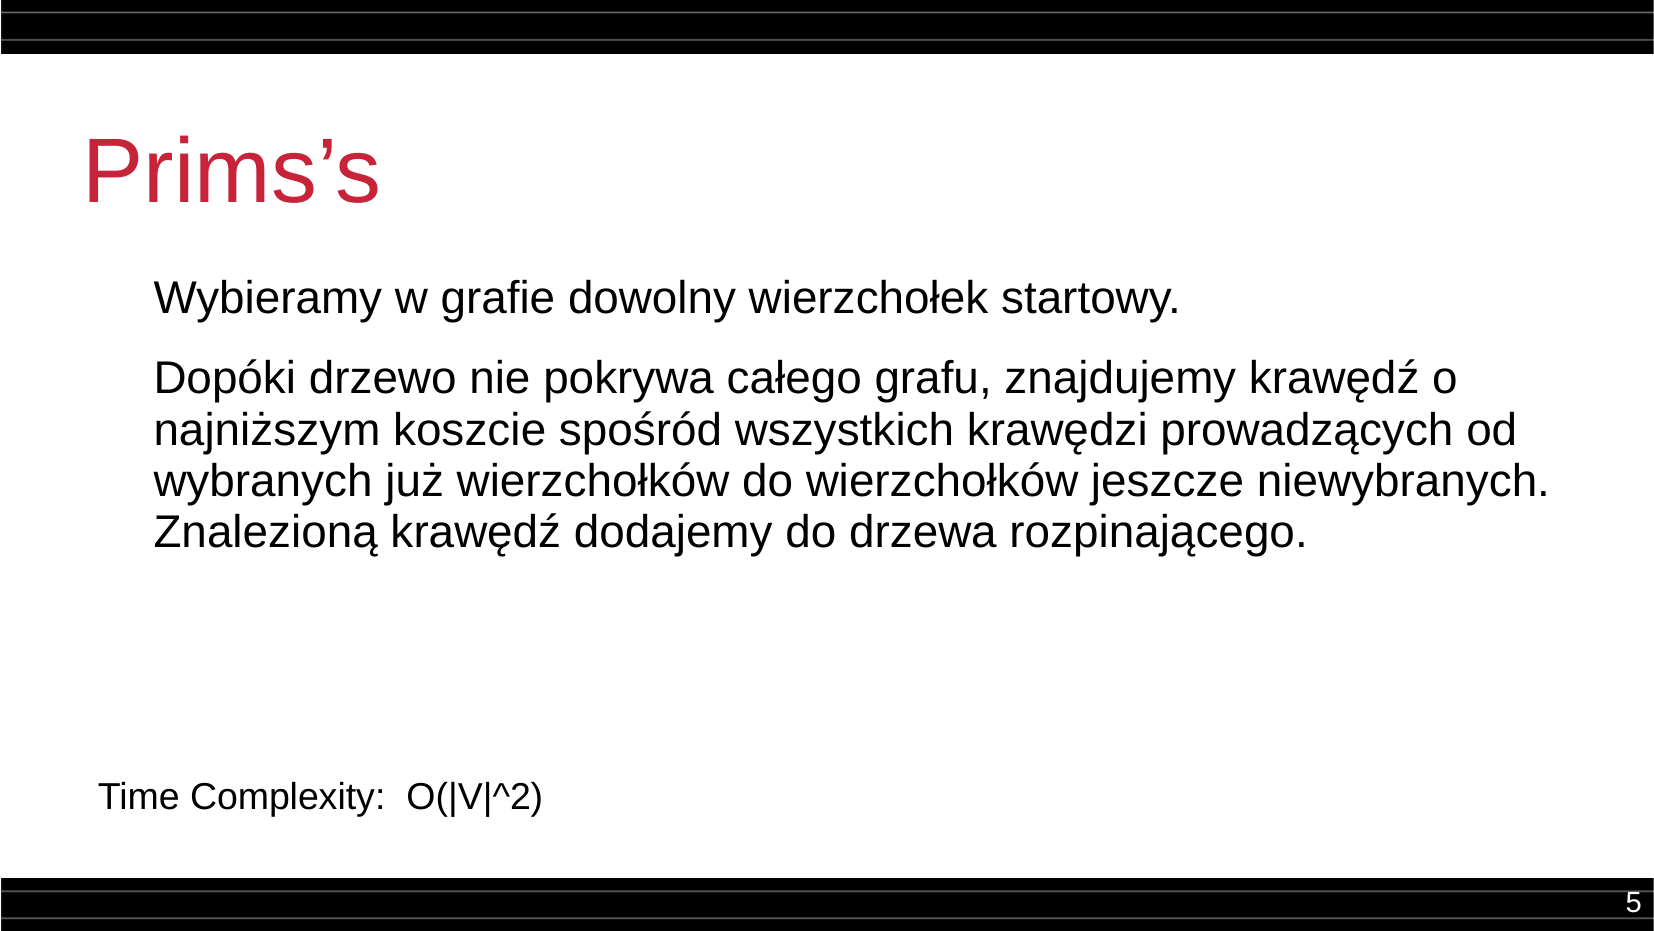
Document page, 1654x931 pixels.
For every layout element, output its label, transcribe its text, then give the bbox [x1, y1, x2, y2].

list Wybieramy w grafie dowolny wierzchołek startowy. Dopóki drzewo nie pokrywa całego grafu, znajdujemy krawędź o najniższym koszcie spośród wszystkich krawędzi prowadzących od wybranych już wierzchołków do wierzchołków jeszcze niewybranych. Znalezioną krawędź dodajemy do drzewa rozpinającego. [82, 271, 1571, 758]
picture [1, 878, 1654, 931]
title Prims’s [82, 92, 1571, 249]
text_box Time Complexity: O(|V|^2) [83, 768, 721, 868]
picture [1, 0, 1654, 54]
